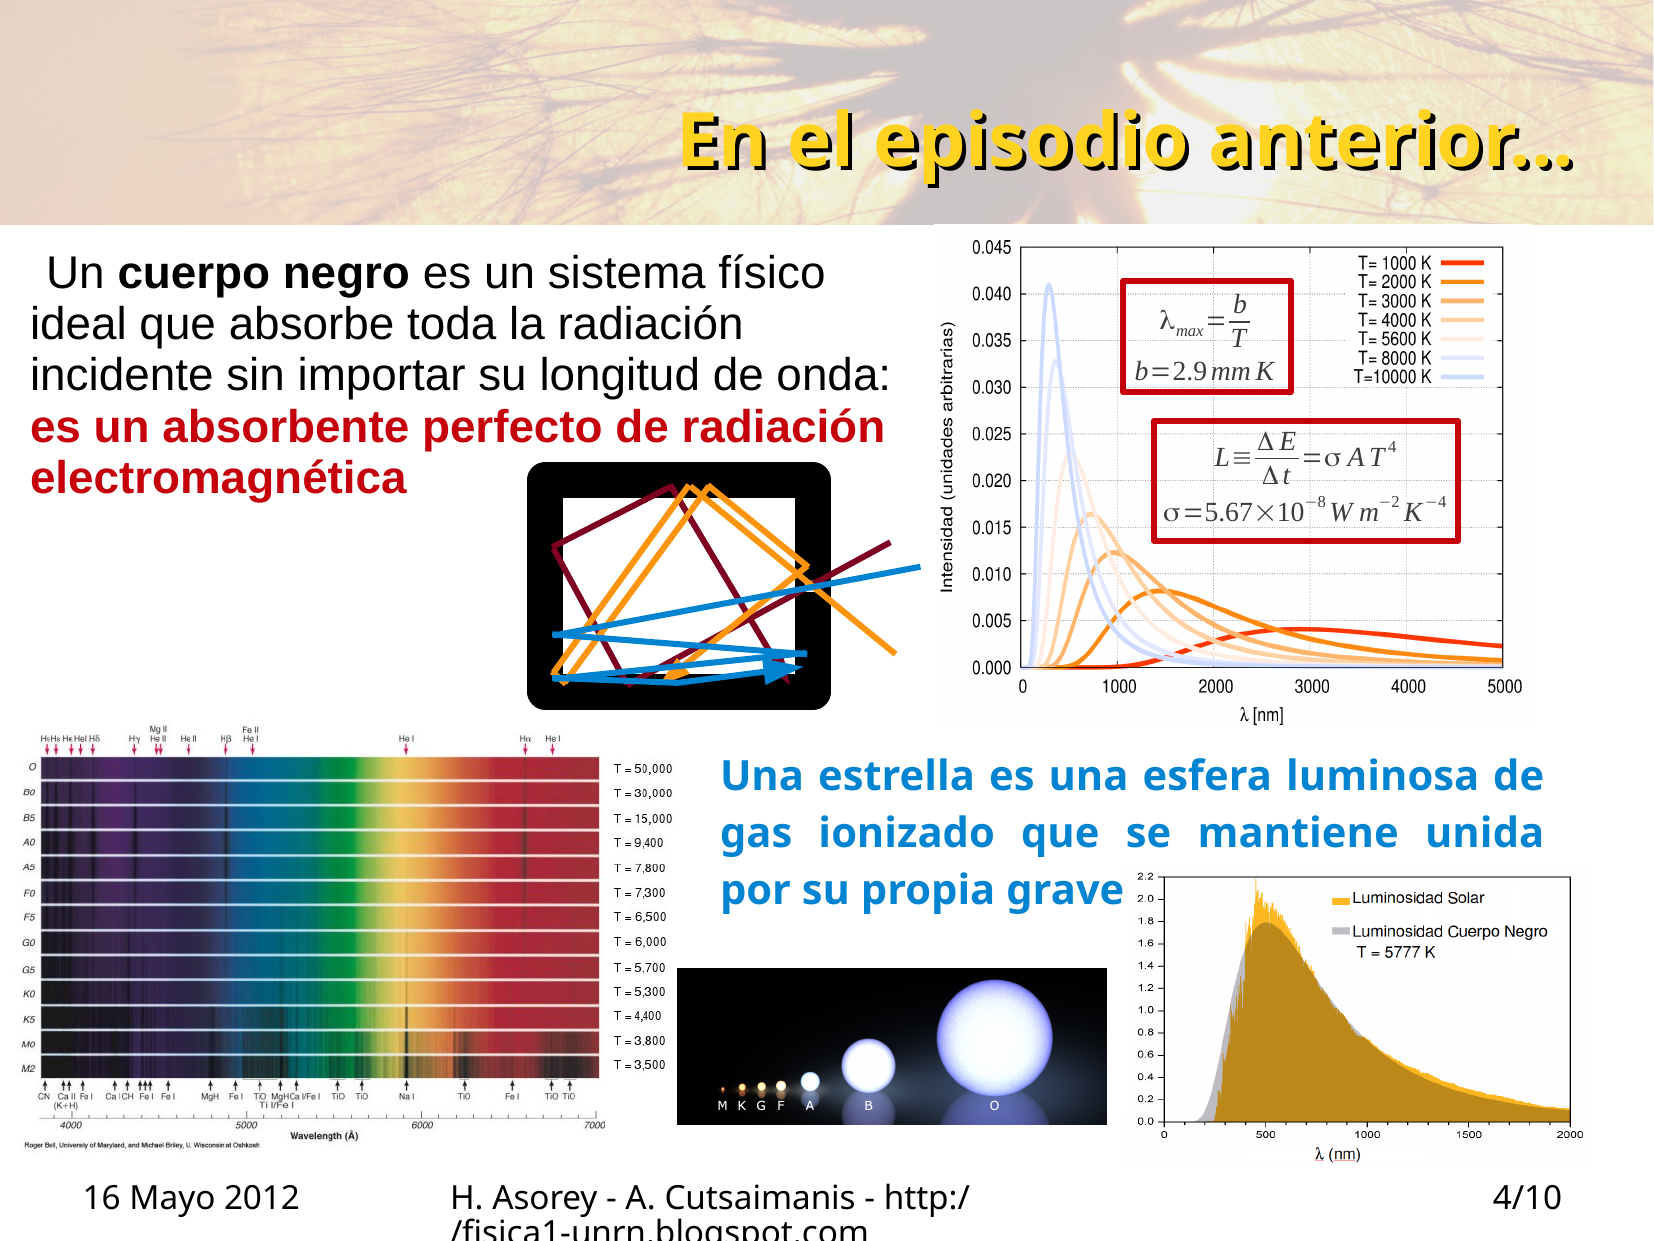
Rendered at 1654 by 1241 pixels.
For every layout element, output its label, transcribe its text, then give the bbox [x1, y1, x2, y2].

picture [934, 224, 1531, 690]
title Una estrella es una esfera luminosa de gas ionizado que se mantiene unida por su propia gravedad. [720, 690, 1546, 973]
picture [1125, 867, 1591, 1169]
picture [0, 0, 1654, 225]
chart [1159, 425, 1451, 527]
title En el episodio anterior... [86, 49, 1576, 226]
picture [15, 719, 1107, 1156]
subtitle Un cuerpo negro es un sistema físico ideal que absorbe toda la radiación incidente sin importar su longitud de onda: es un absorbente perfecto de radiación electromagnética [30, 180, 901, 571]
chart [1131, 288, 1280, 386]
